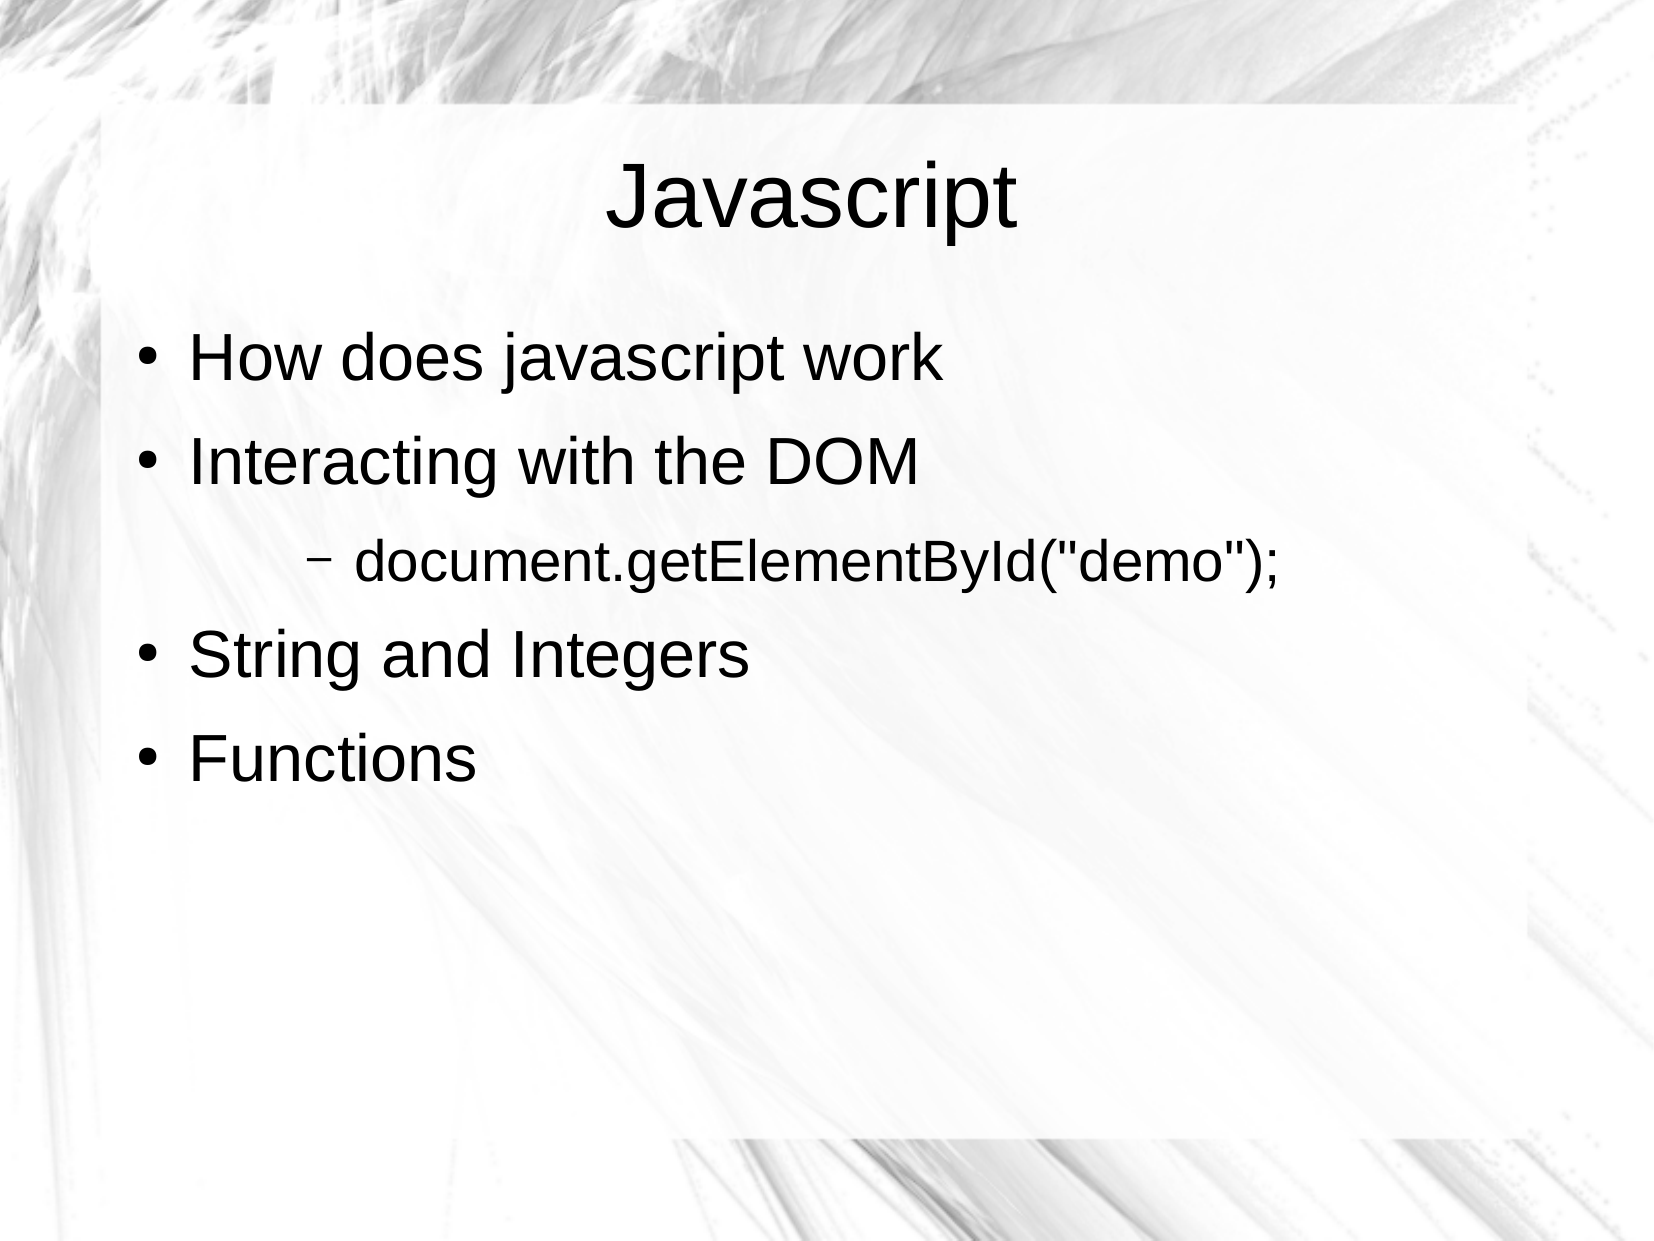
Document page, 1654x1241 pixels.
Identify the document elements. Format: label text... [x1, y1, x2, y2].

list How does javascript work Interacting with the DOM document.getElementById("demo"); String and Integers Functions [118, 319, 1571, 945]
title Javascript [118, 112, 1506, 281]
picture [0, 0, 1654, 1241]
